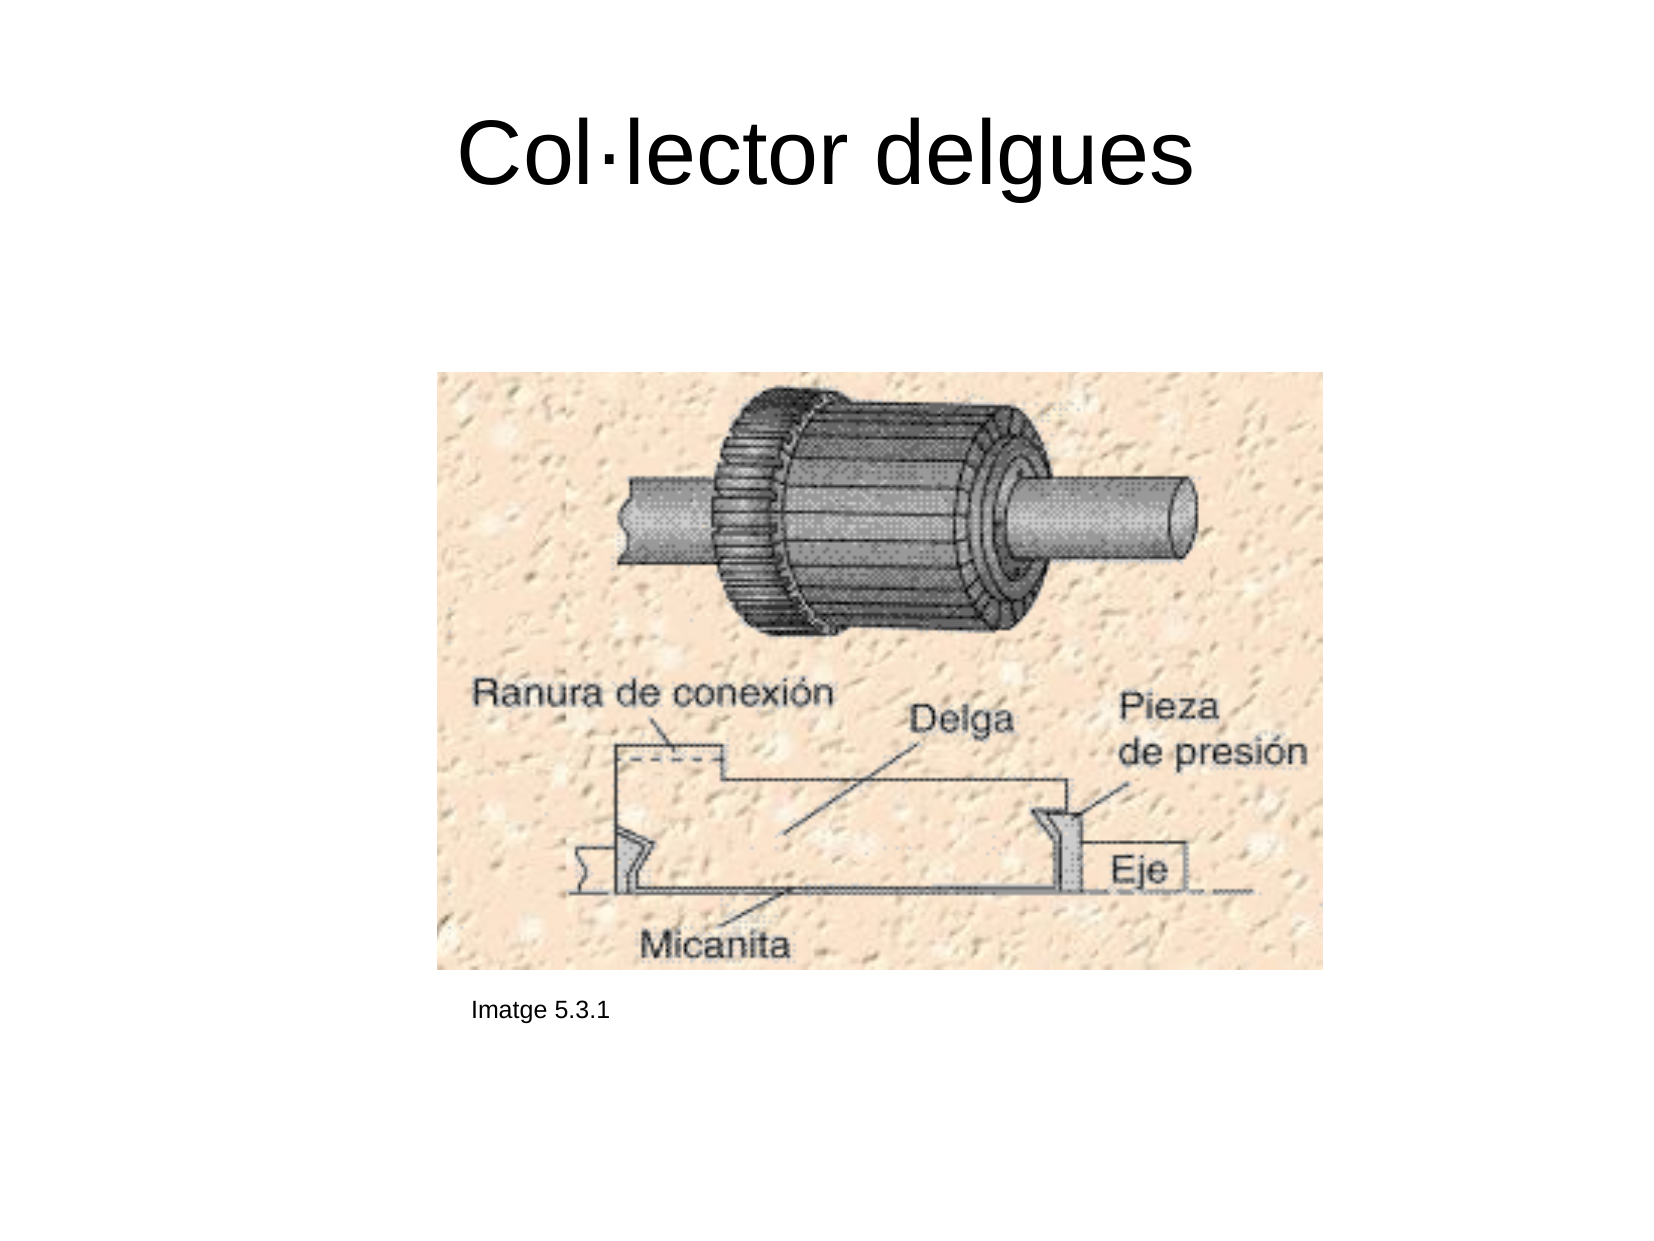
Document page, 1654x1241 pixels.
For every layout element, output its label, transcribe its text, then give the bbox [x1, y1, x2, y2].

text_box Imatge 5.3.1 [456, 988, 834, 1075]
picture [437, 372, 1323, 970]
title Col·lector delgues [82, 49, 1571, 257]
